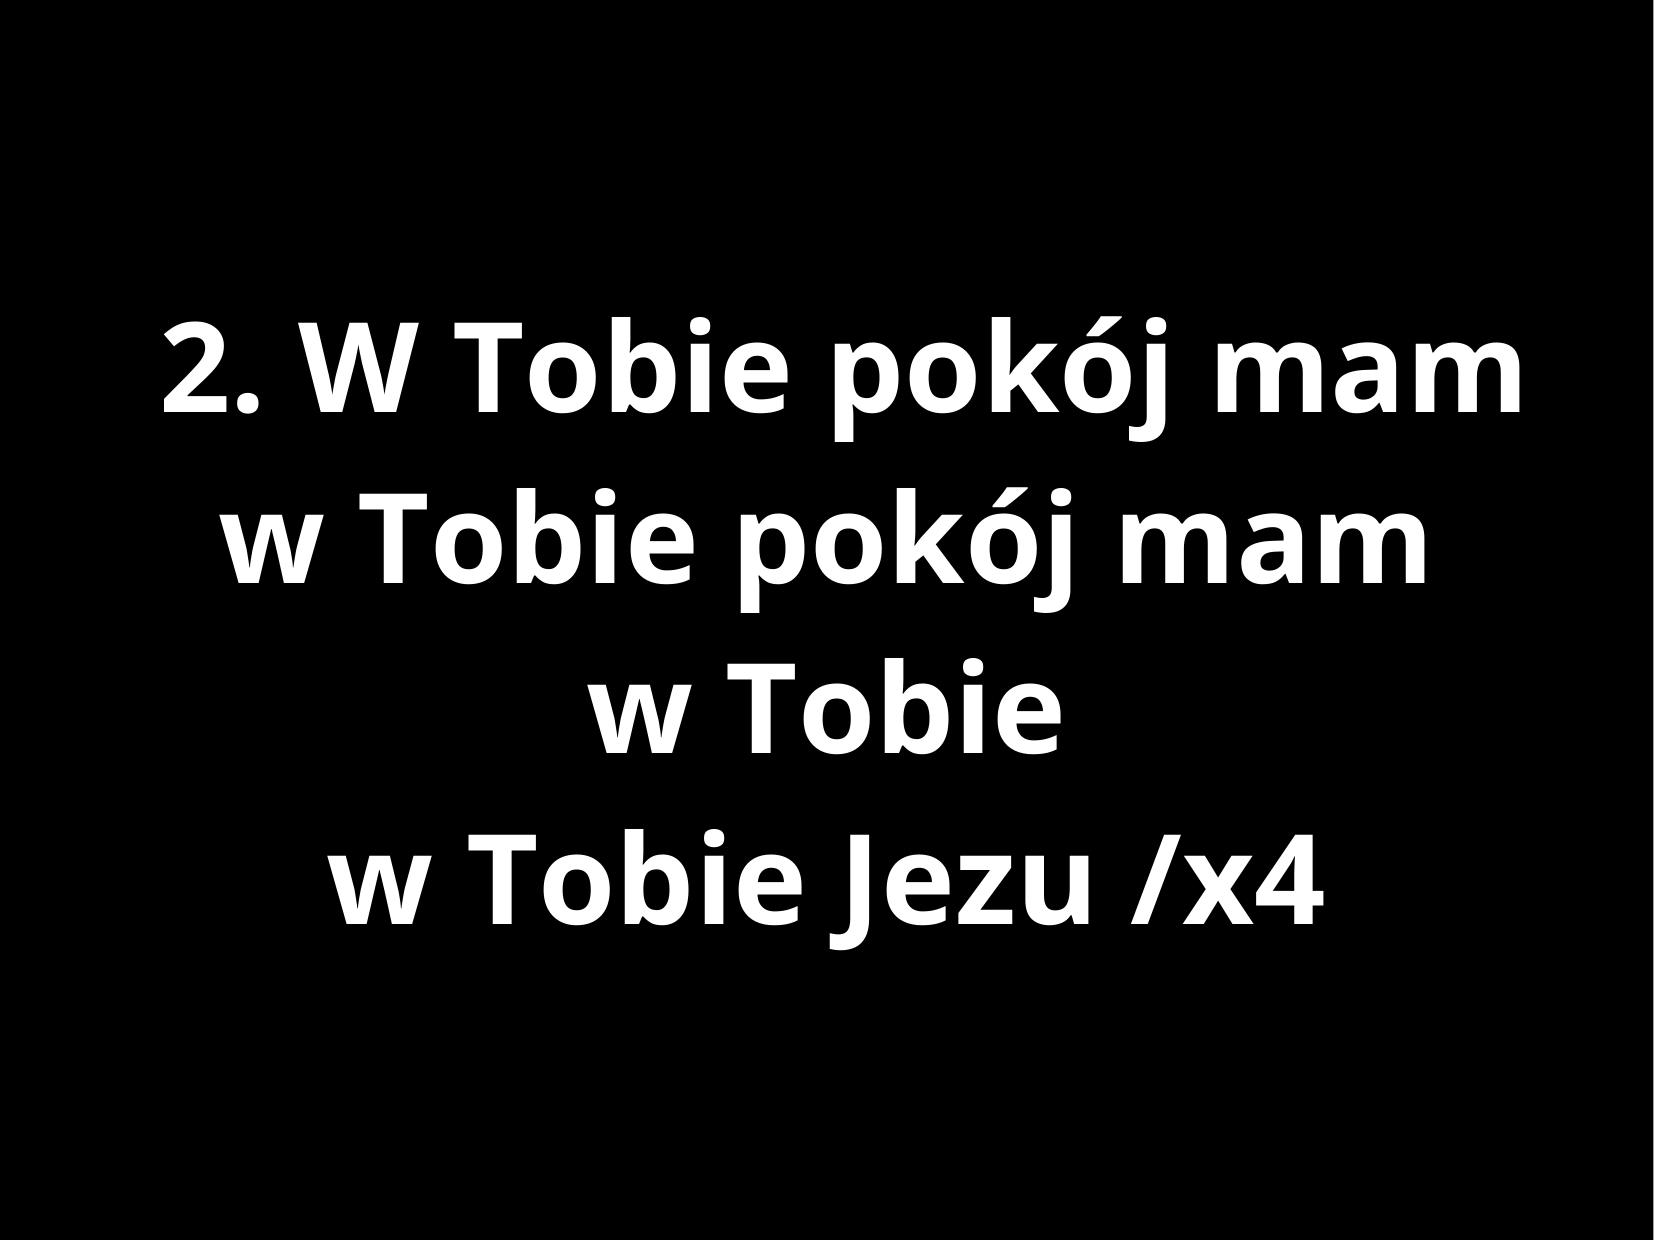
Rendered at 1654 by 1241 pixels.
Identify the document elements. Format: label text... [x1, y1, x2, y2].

subtitle 2. W Tobie pokój mam w Tobie pokój mam w Tobie w Tobie Jezu /x4 [0, 0, 1654, 1241]
